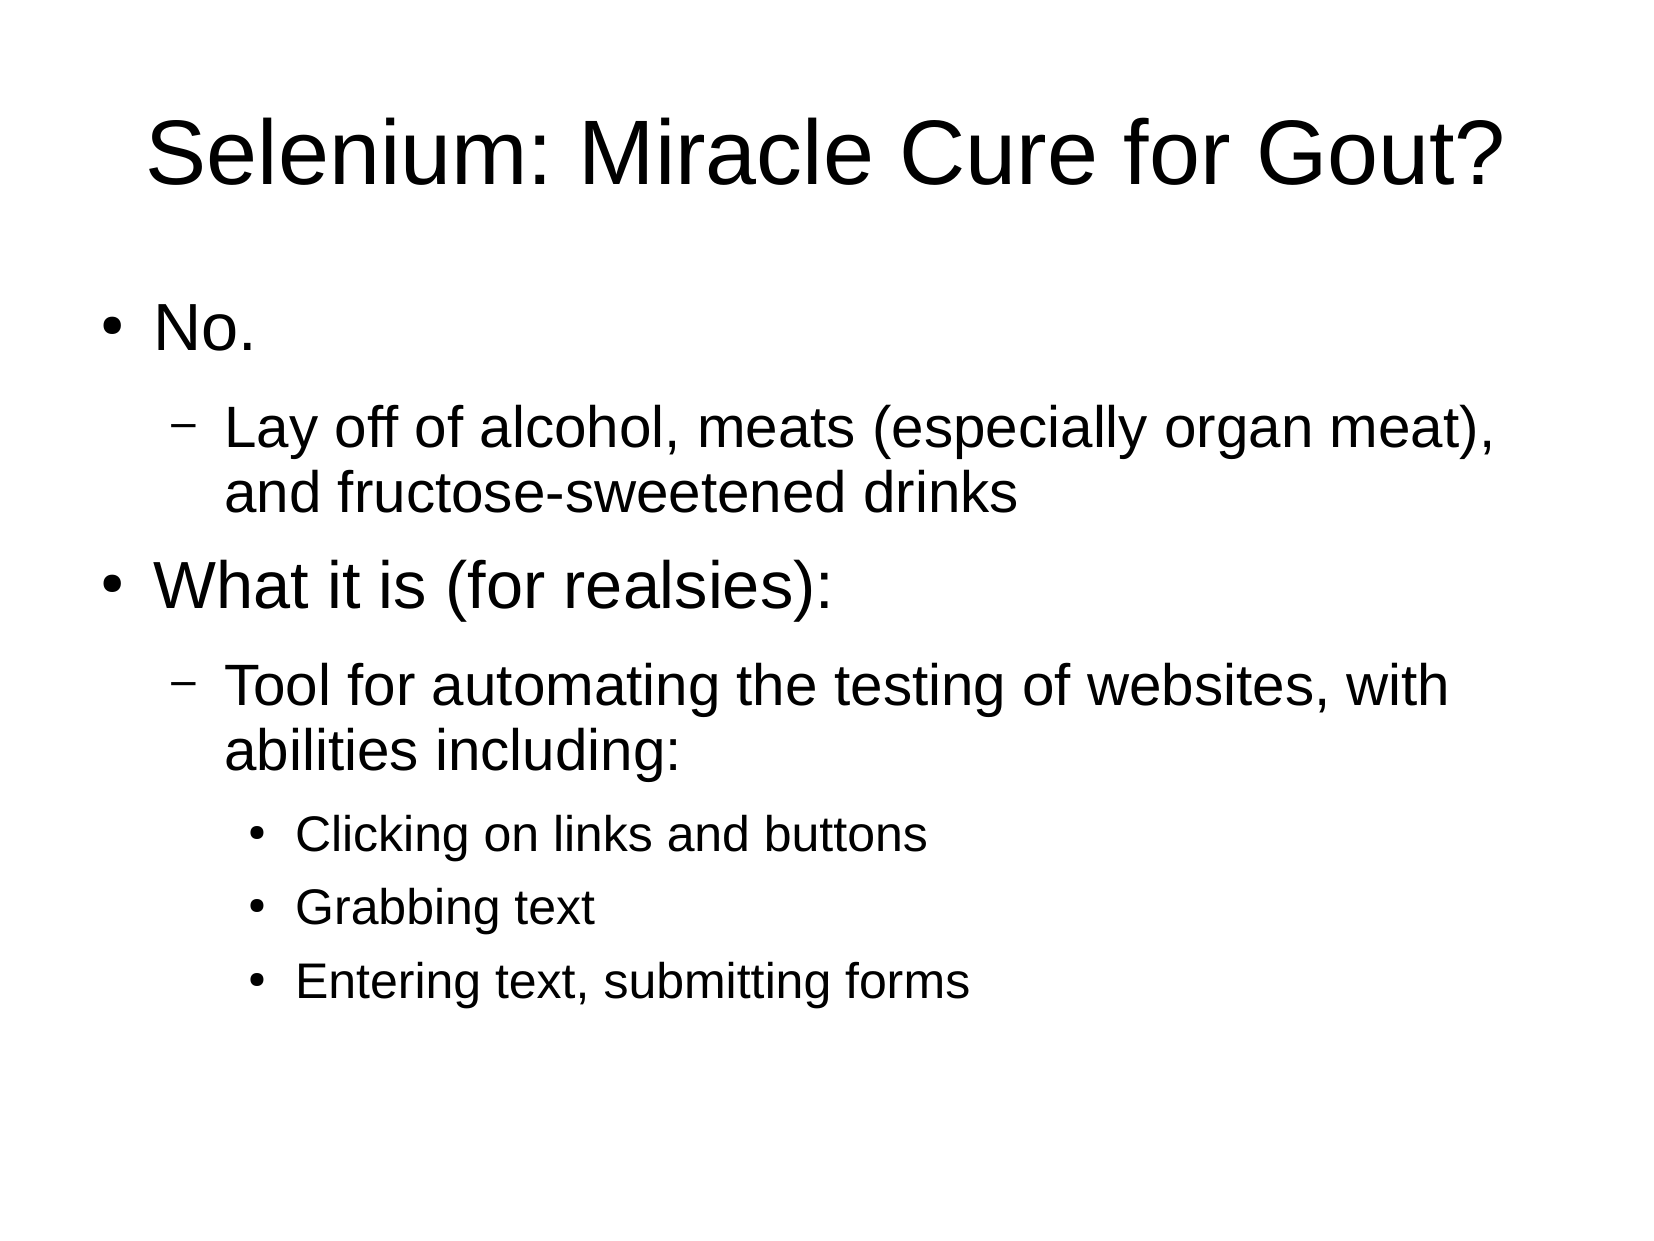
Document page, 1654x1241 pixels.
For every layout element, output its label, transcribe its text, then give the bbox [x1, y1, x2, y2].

list No. Lay off of alcohol, meats (especially organ meat), and fructose-sweetened drinks What it is (for realsies): Tool for automating the testing of websites, with abilities including: Clicking on links and buttons Grabbing text Entering text, submitting forms [82, 290, 1538, 1010]
title Selenium: Miracle Cure for Gout? [82, 49, 1571, 257]
